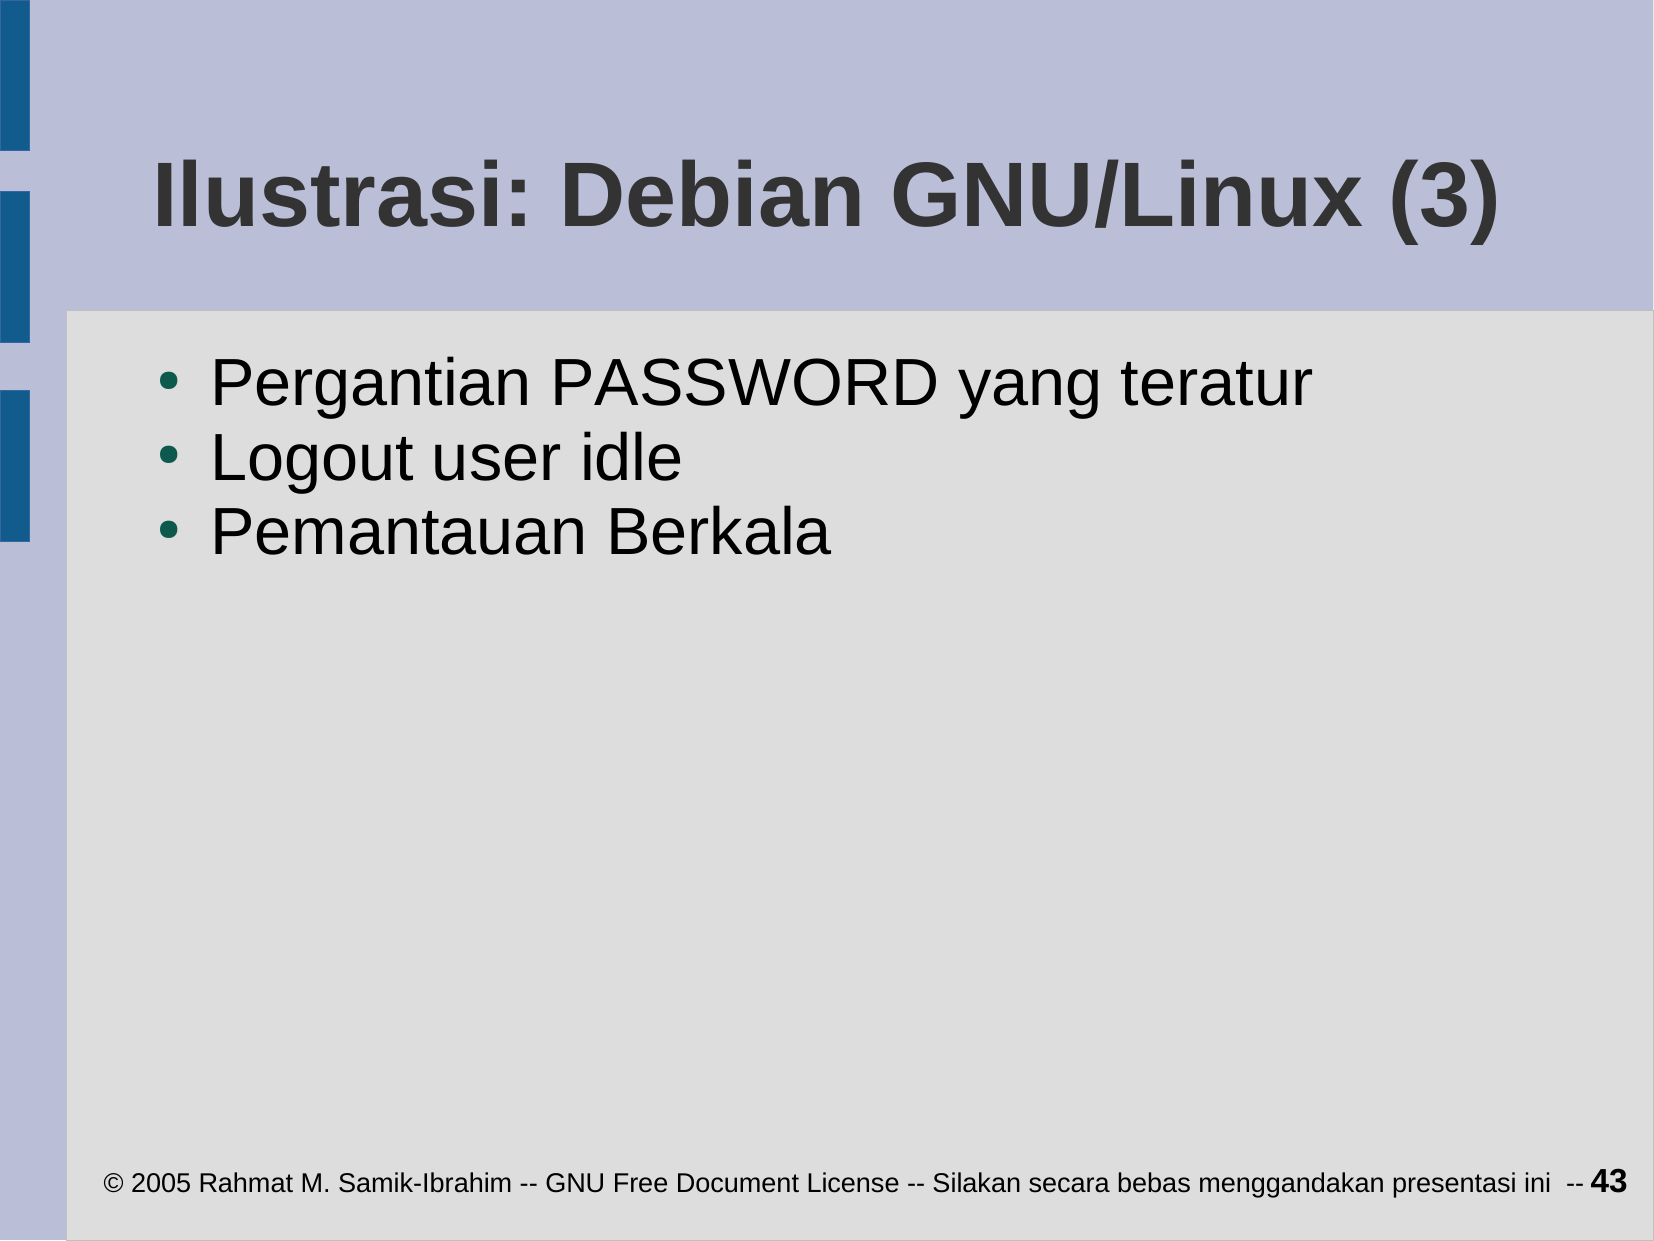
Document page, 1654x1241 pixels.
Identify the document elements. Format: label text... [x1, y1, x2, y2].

list Pergantian PASSWORD yang teratur Logout user idle Pemantauan Berkala [121, 344, 1534, 1127]
title Ilustrasi: Debian GNU/Linux (3) [121, 91, 1534, 299]
